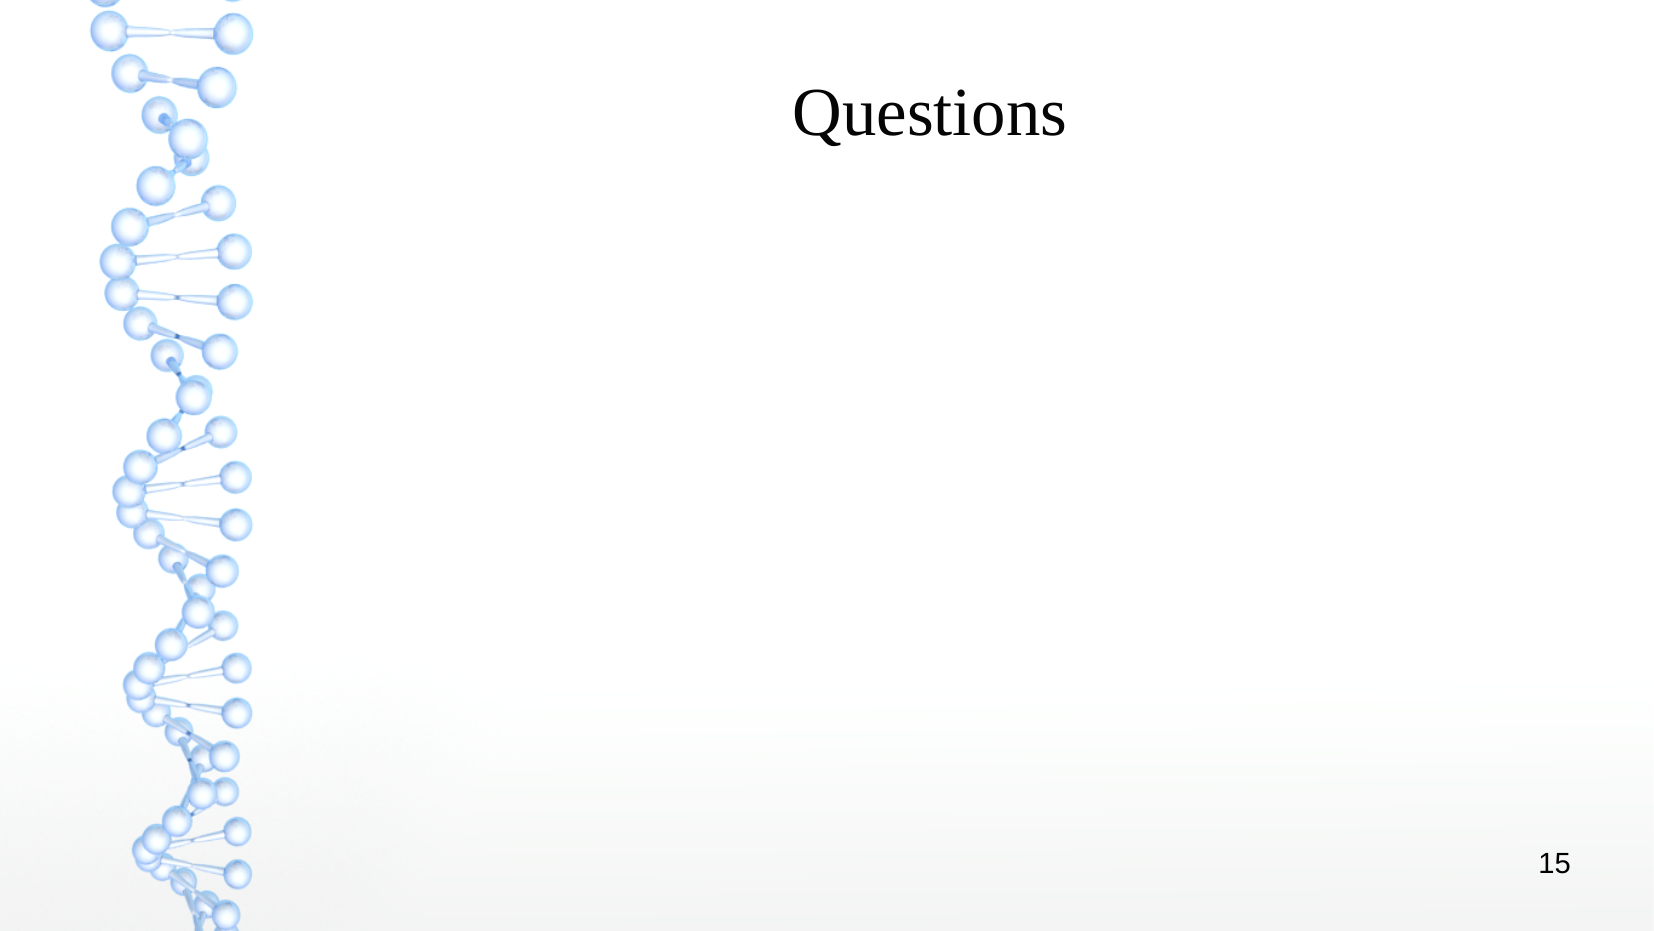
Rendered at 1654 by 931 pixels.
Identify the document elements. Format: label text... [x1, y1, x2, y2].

picture [0, 0, 1654, 931]
title Questions [265, 35, 1595, 189]
